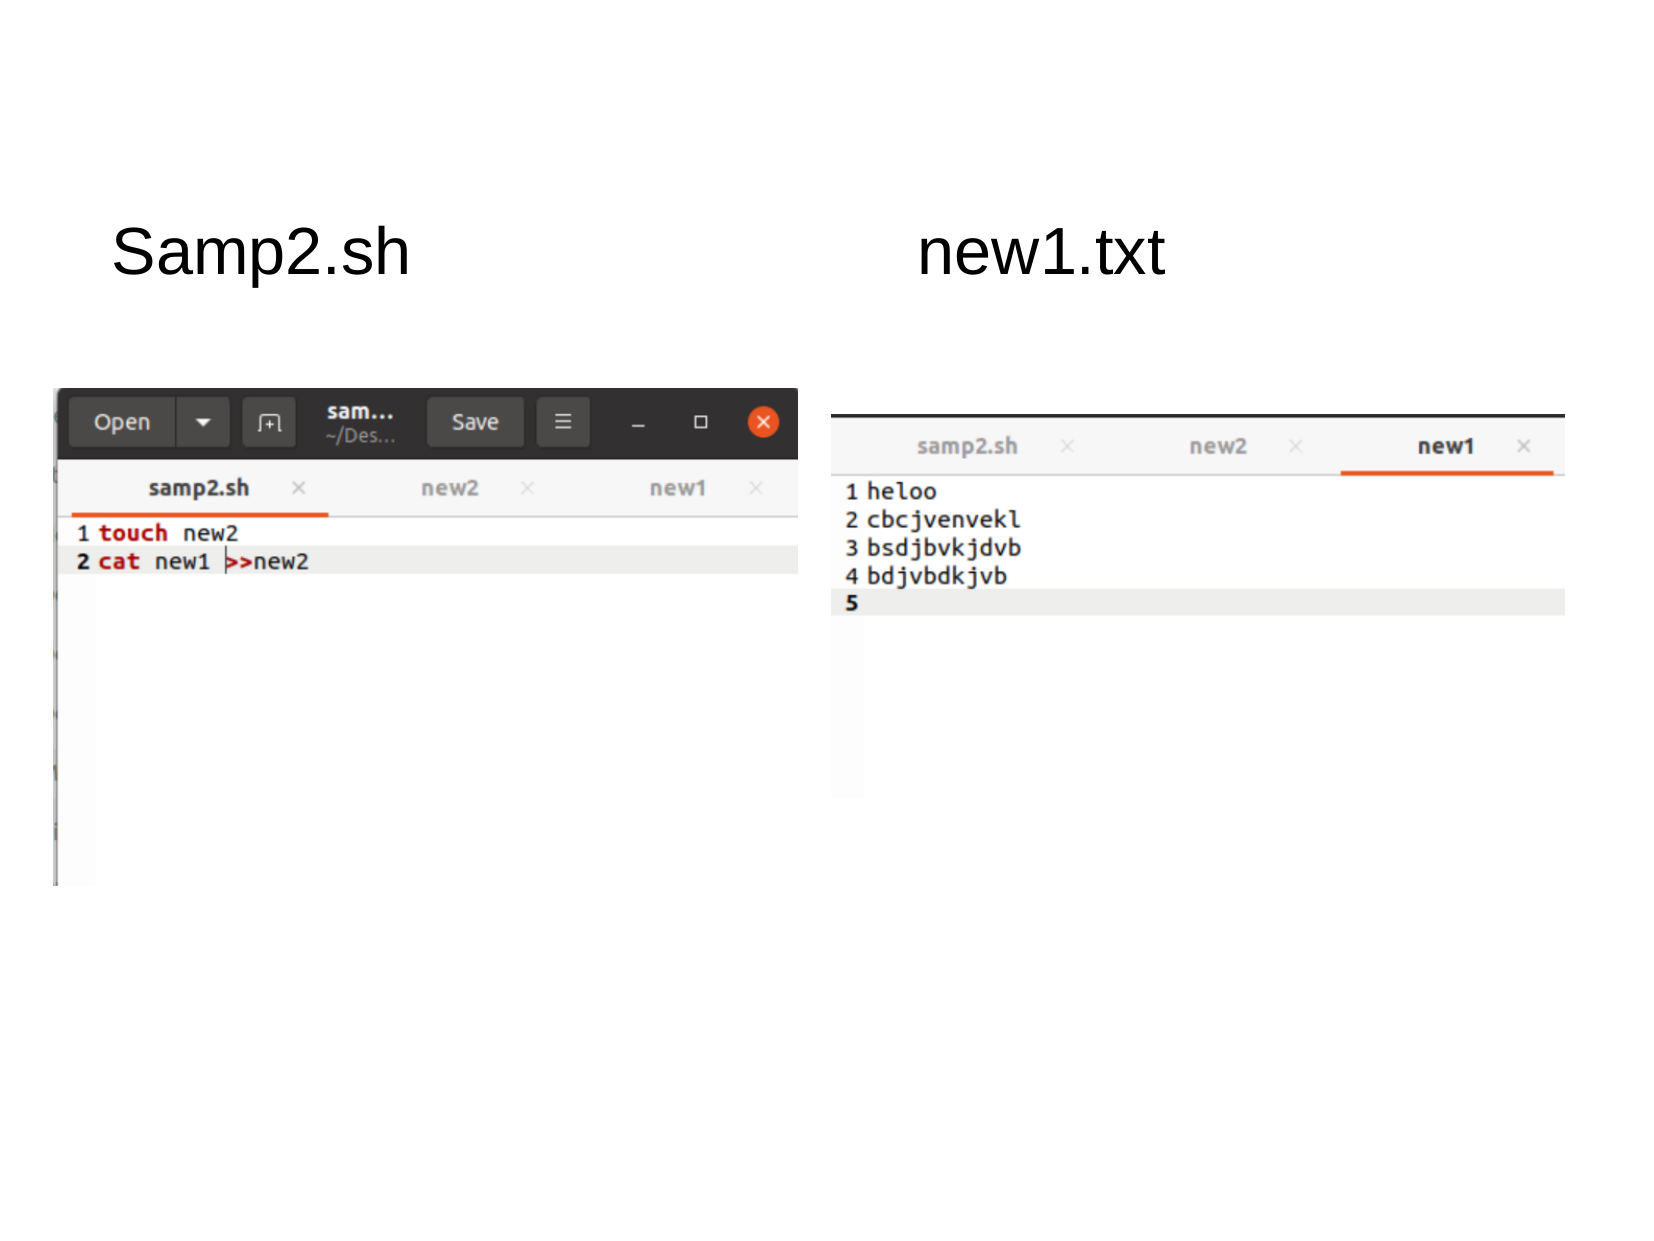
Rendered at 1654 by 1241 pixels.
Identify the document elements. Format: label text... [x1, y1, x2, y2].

picture [831, 414, 1565, 798]
text_box new1.txt [903, 206, 1182, 297]
picture [53, 388, 798, 886]
text_box Samp2.sh [97, 206, 427, 297]
